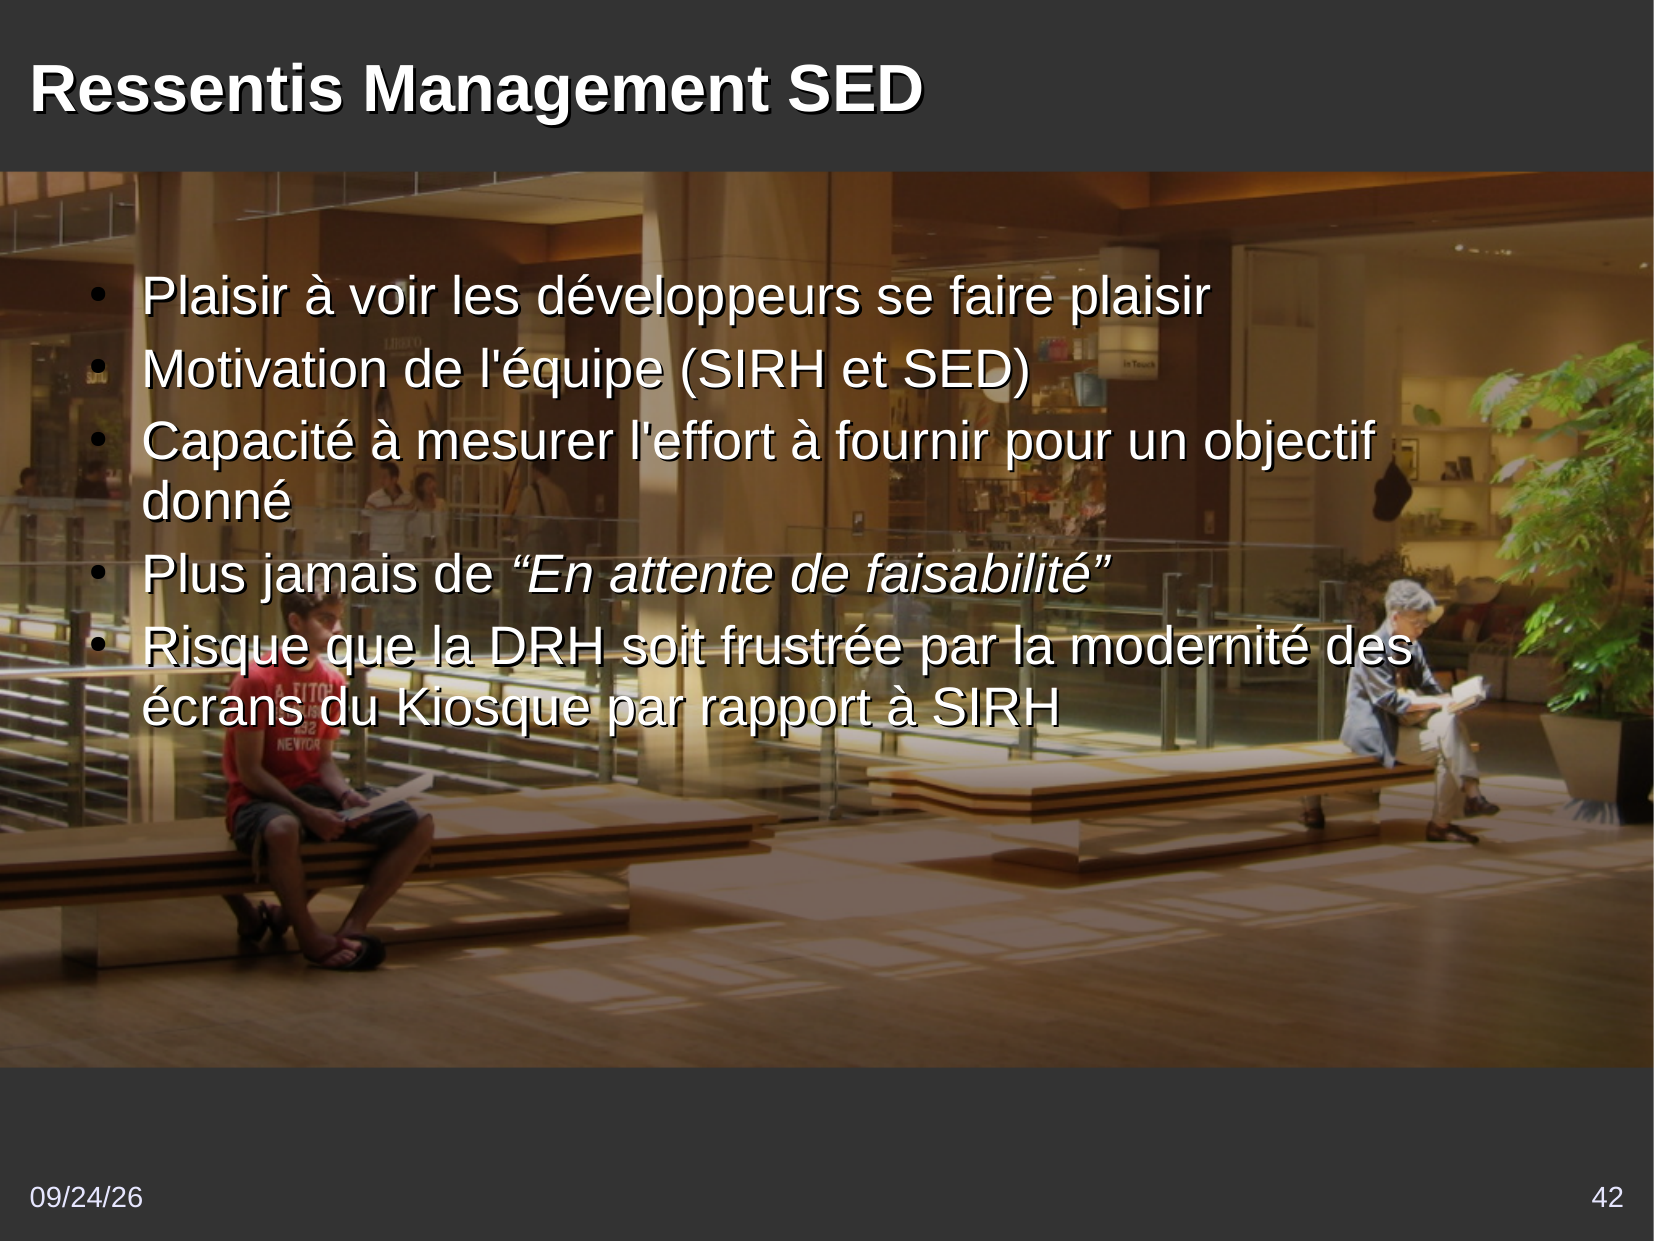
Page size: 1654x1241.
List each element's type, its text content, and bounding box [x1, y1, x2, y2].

list Plaisir à voir les développeurs se faire plaisir Motivation de l'équipe (SIRH et SED) Capacité à mesurer l'effort à fournir pour un objectif donné Plus jamais de “En attente de faisabilité” Risque que la DRH soit frustrée par la modernité des écrans du Kiosque par rapport à SIRH [0, 265, 1477, 737]
title Ressentis Management SED [29, 0, 1506, 178]
picture [0, 0, 1654, 1241]
